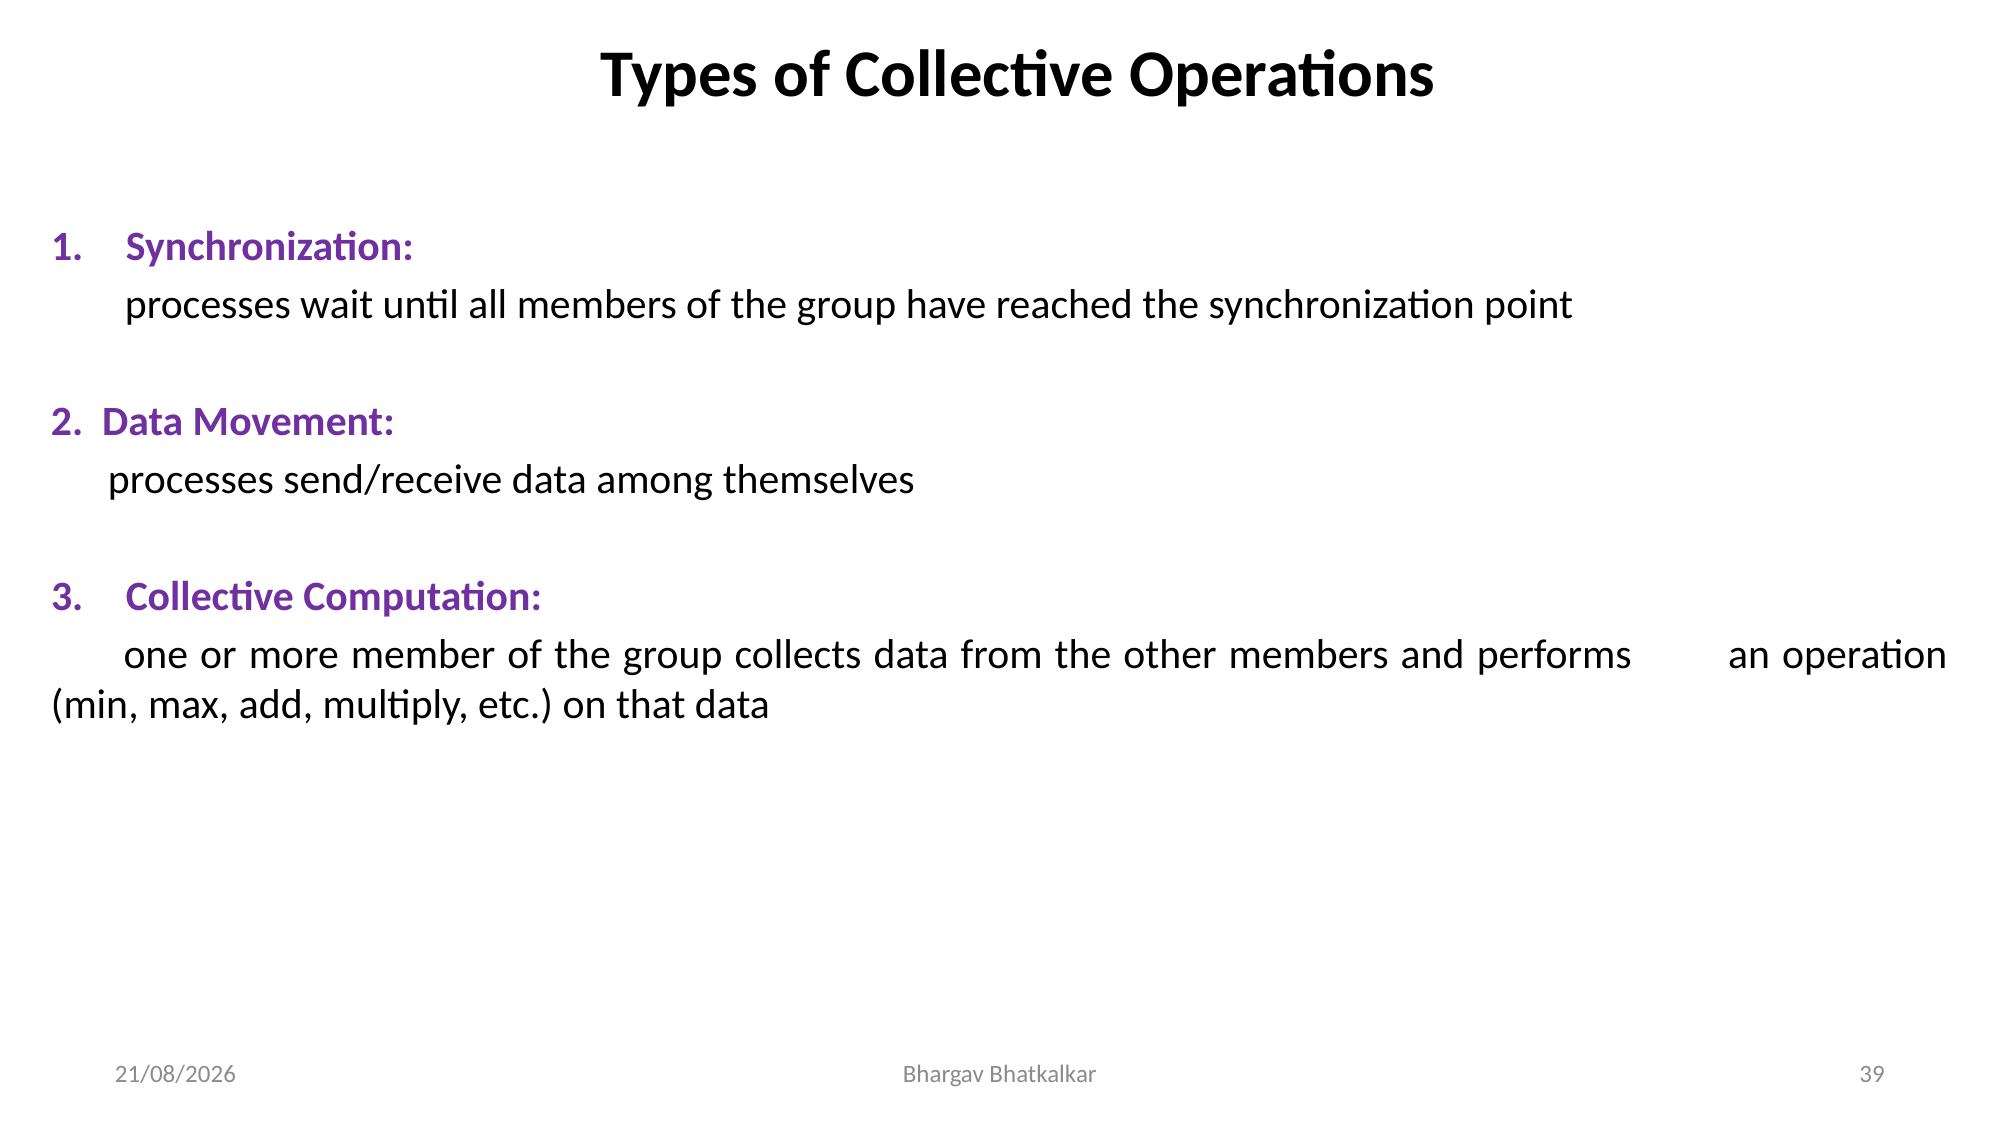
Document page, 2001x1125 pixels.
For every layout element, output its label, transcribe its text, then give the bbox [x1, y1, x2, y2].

slide_number 25/02/2021 [99, 1042, 567, 1103]
footer Bhargav Bhatkalkar [683, 1042, 1317, 1103]
title Types of Collective Operations [155, 8, 1881, 132]
list Synchronization: processes wait until all members of the group have reached the synchronization point 2. Data Movement: processes send/receive data among themselves Collective Computation: one or more member of the group collects data from the other members and performs an operation (min, max, add, multiply, etc.) on that data [35, 210, 1965, 1073]
slide_number <number> [1433, 1042, 1900, 1103]
